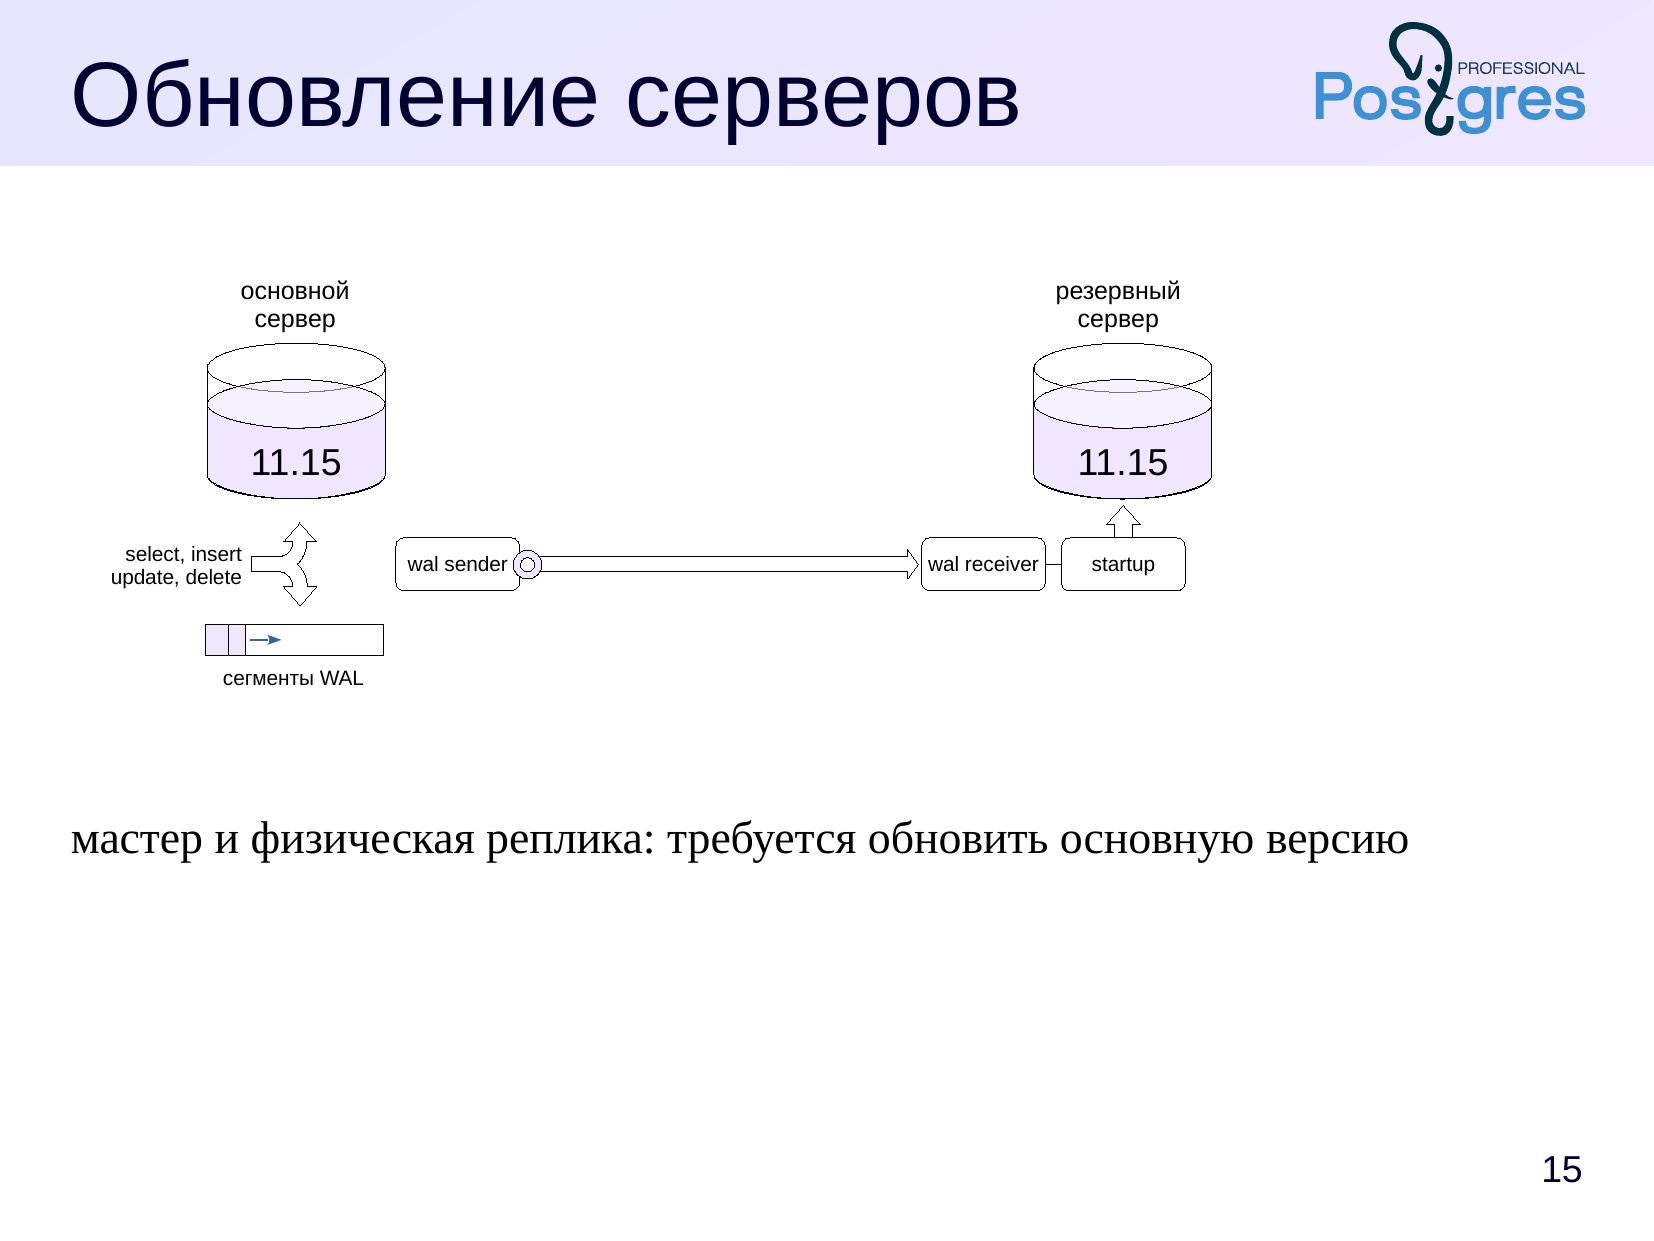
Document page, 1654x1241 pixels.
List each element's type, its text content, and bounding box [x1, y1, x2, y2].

list мастер и физическая реплика: требуется обновить основную версию [70, 283, 1583, 1141]
text_box wal sender [395, 537, 520, 591]
text_box [1106, 505, 1141, 537]
text_box основной сервер [225, 269, 365, 341]
text_box [1033, 343, 1212, 434]
text_box startup [1061, 537, 1186, 591]
text_box [230, 491, 362, 499]
text_box [1057, 491, 1189, 500]
text_box select, insert update, delete [96, 535, 257, 597]
text_box [513, 549, 919, 579]
text_box сегменты WAL [208, 659, 380, 698]
text_box 11.15 [207, 434, 386, 491]
text_box wal receiver [921, 537, 1046, 591]
text_box [206, 625, 246, 655]
text_box 11.15 [1033, 434, 1212, 491]
text_box резервный сервер [1040, 269, 1197, 341]
title Обновление серверов [70, 43, 1241, 147]
text_box [207, 343, 386, 434]
text_box [257, 522, 317, 606]
